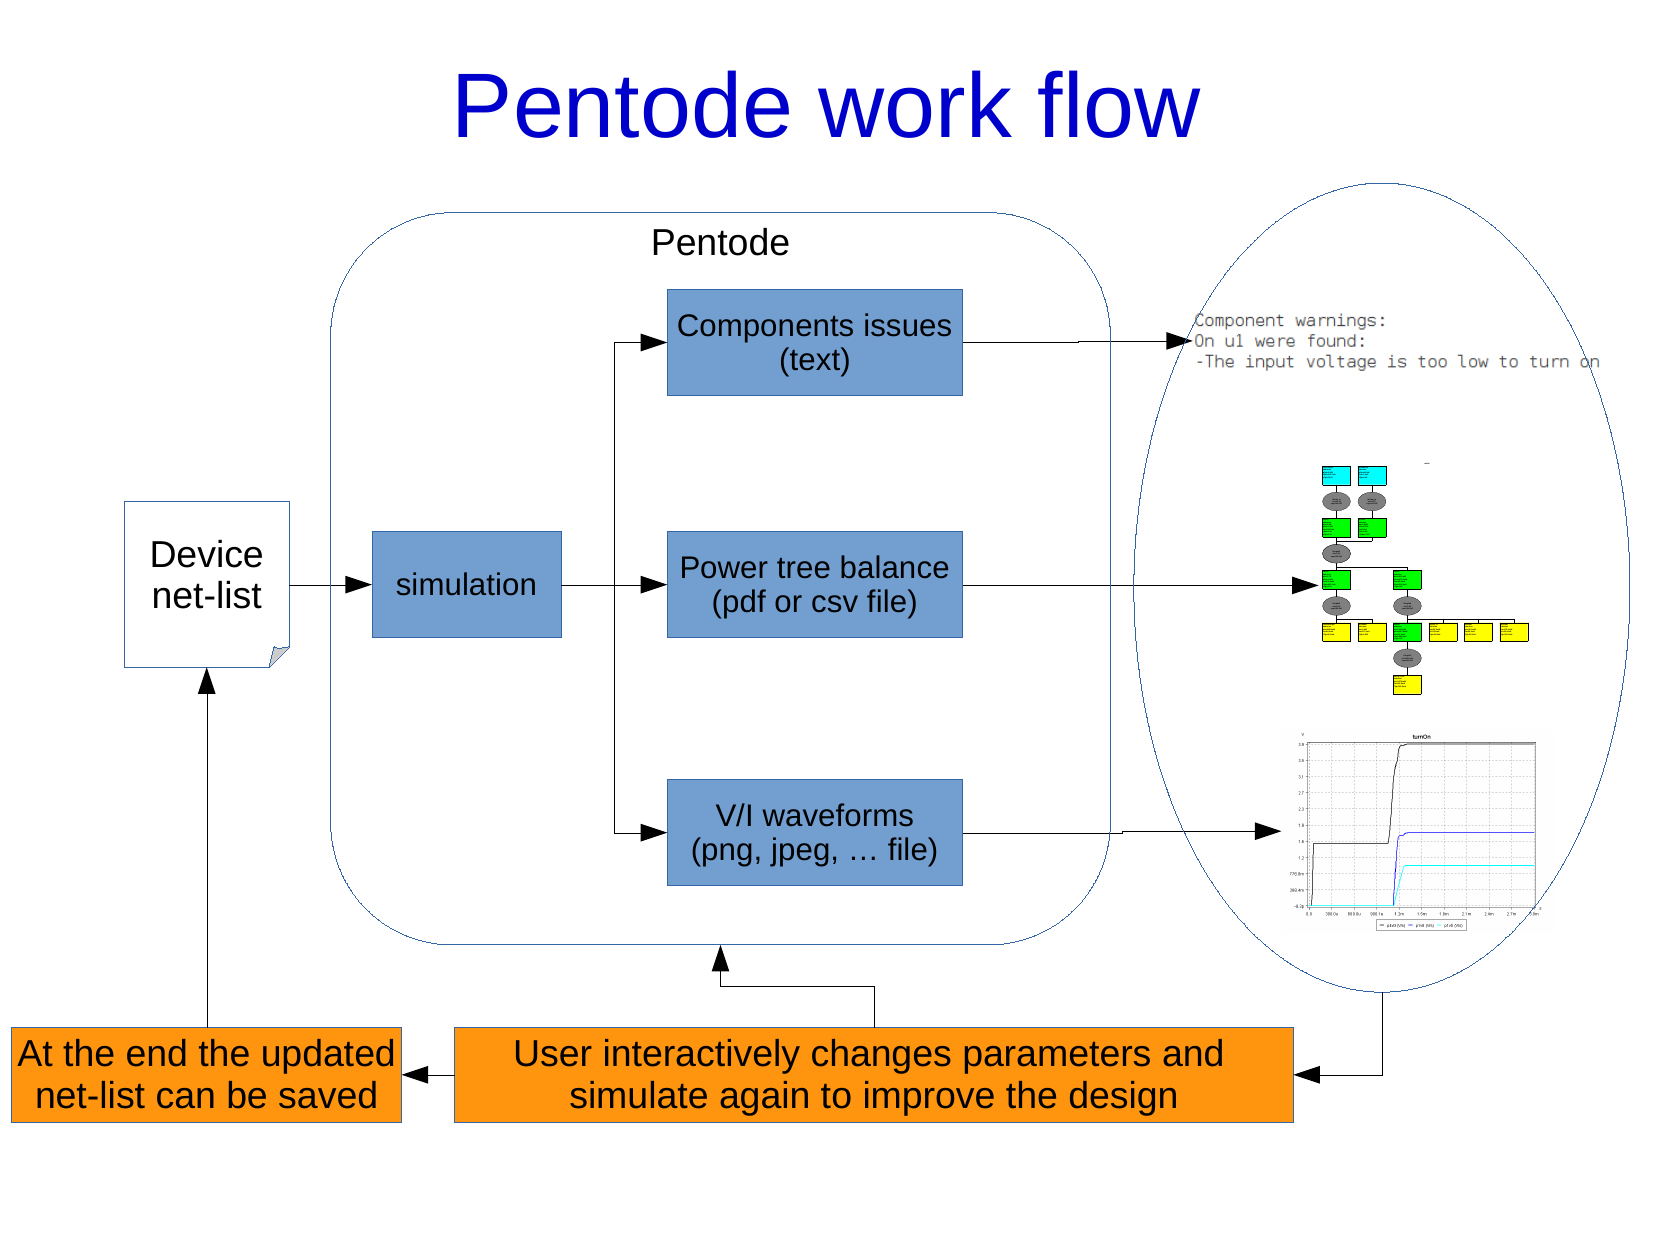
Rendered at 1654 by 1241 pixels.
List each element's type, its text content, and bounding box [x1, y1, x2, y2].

text_box At the end the updated net-list can be saved [11, 1027, 402, 1123]
text_box Pentode [330, 212, 1111, 945]
text_box Device net-list [124, 501, 290, 668]
picture [1281, 729, 1554, 934]
picture [1318, 462, 1536, 709]
title Pentode work flow [82, 2, 1571, 210]
text_box User interactively changes parameters and simulate again to improve the design [454, 1027, 1294, 1123]
picture [1192, 309, 1654, 372]
